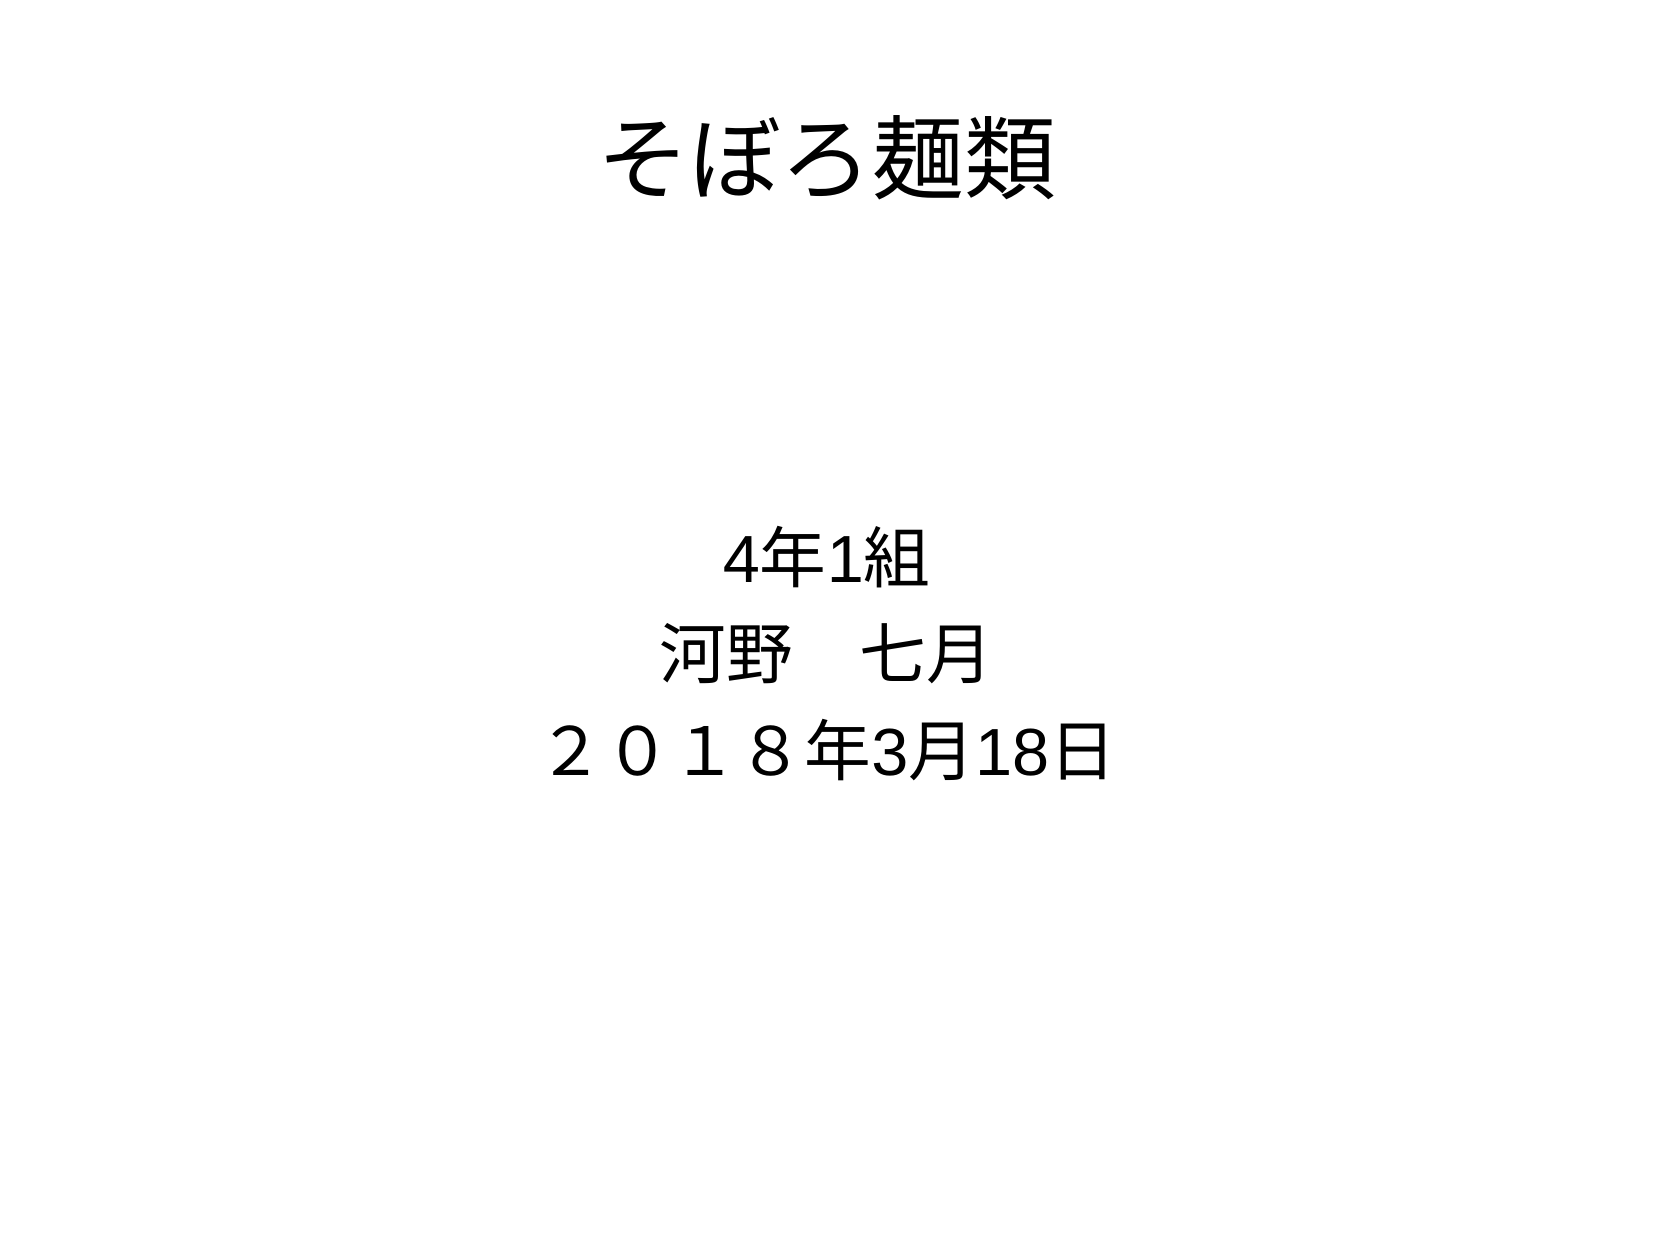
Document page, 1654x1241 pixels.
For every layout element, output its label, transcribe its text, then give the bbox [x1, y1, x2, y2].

title そぼろ麺類 [82, 49, 1571, 257]
subtitle 4年1組 河野 七月 ２０１８年3月18日 [82, 290, 1571, 1010]
